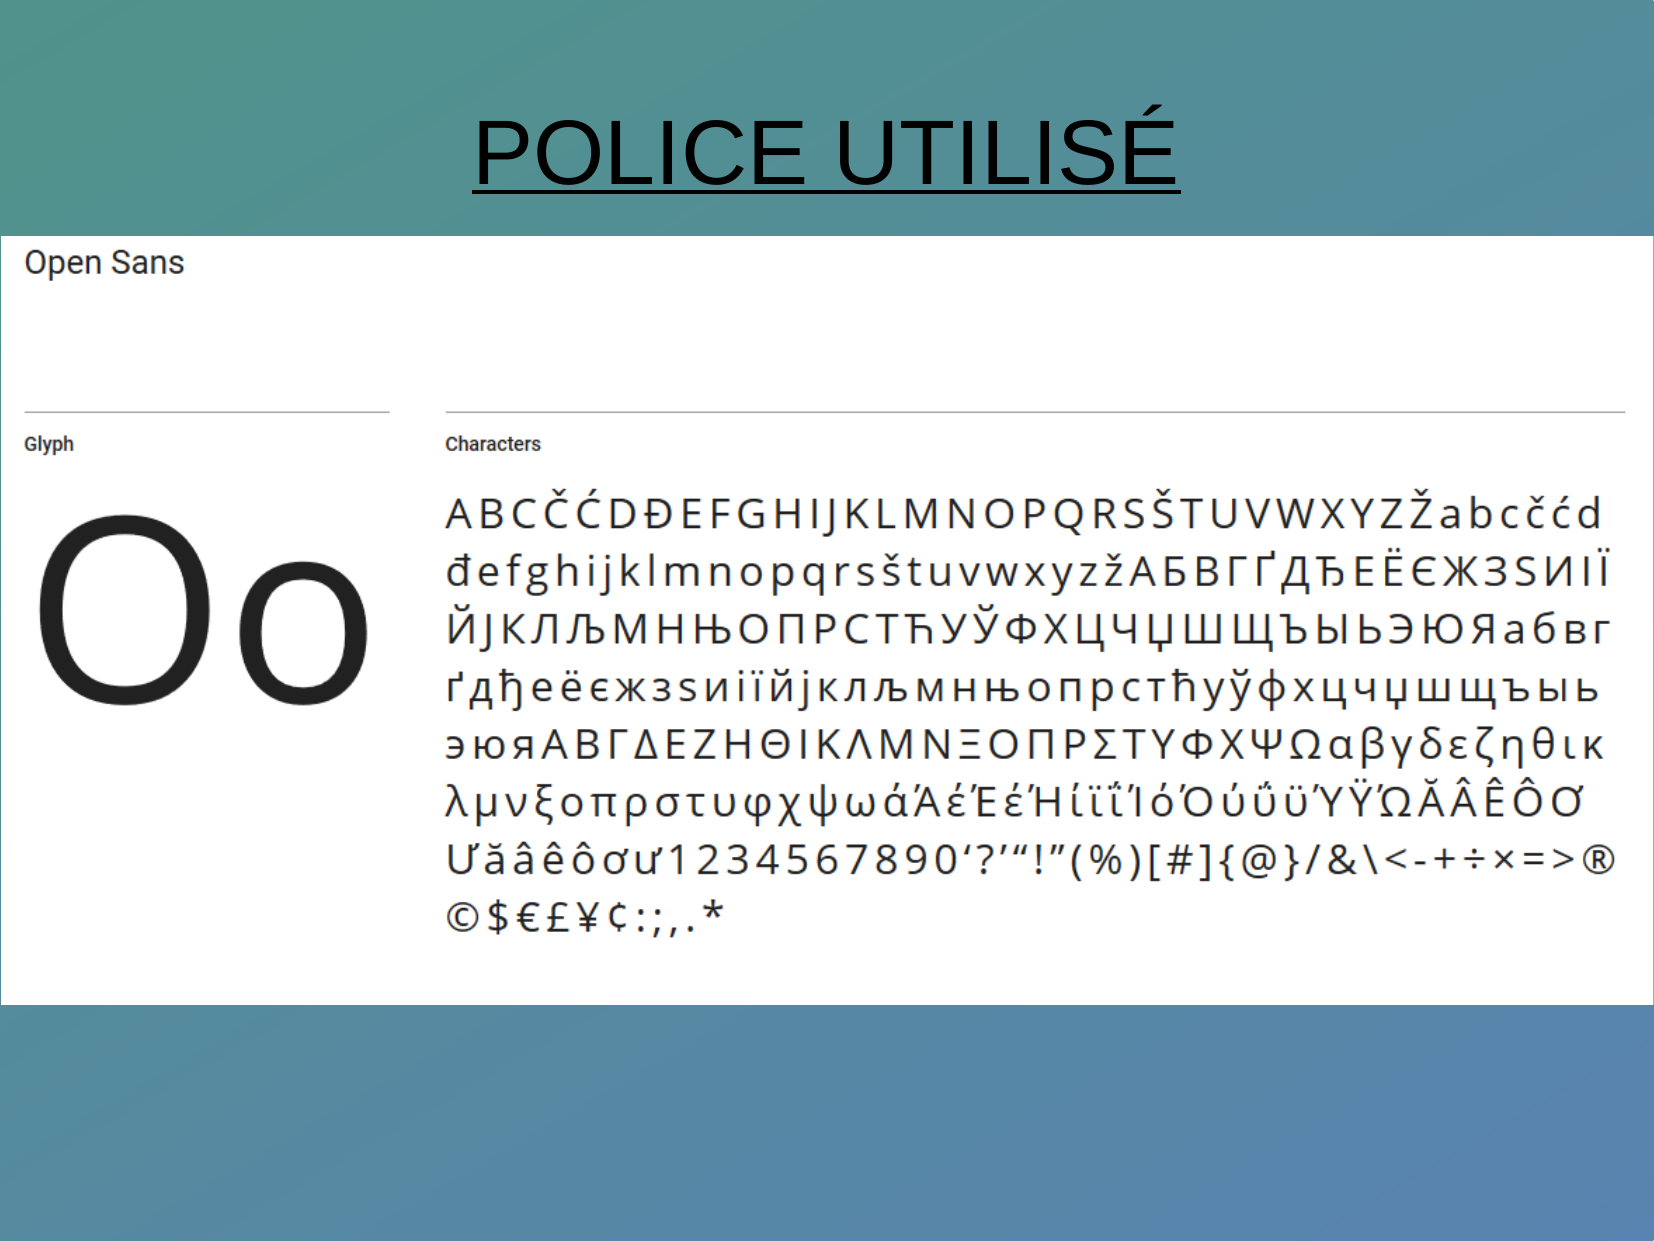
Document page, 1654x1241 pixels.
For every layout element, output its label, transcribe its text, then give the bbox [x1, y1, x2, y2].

picture [1, 236, 1654, 1005]
title POLICE UTILISÉ [82, 49, 1571, 236]
